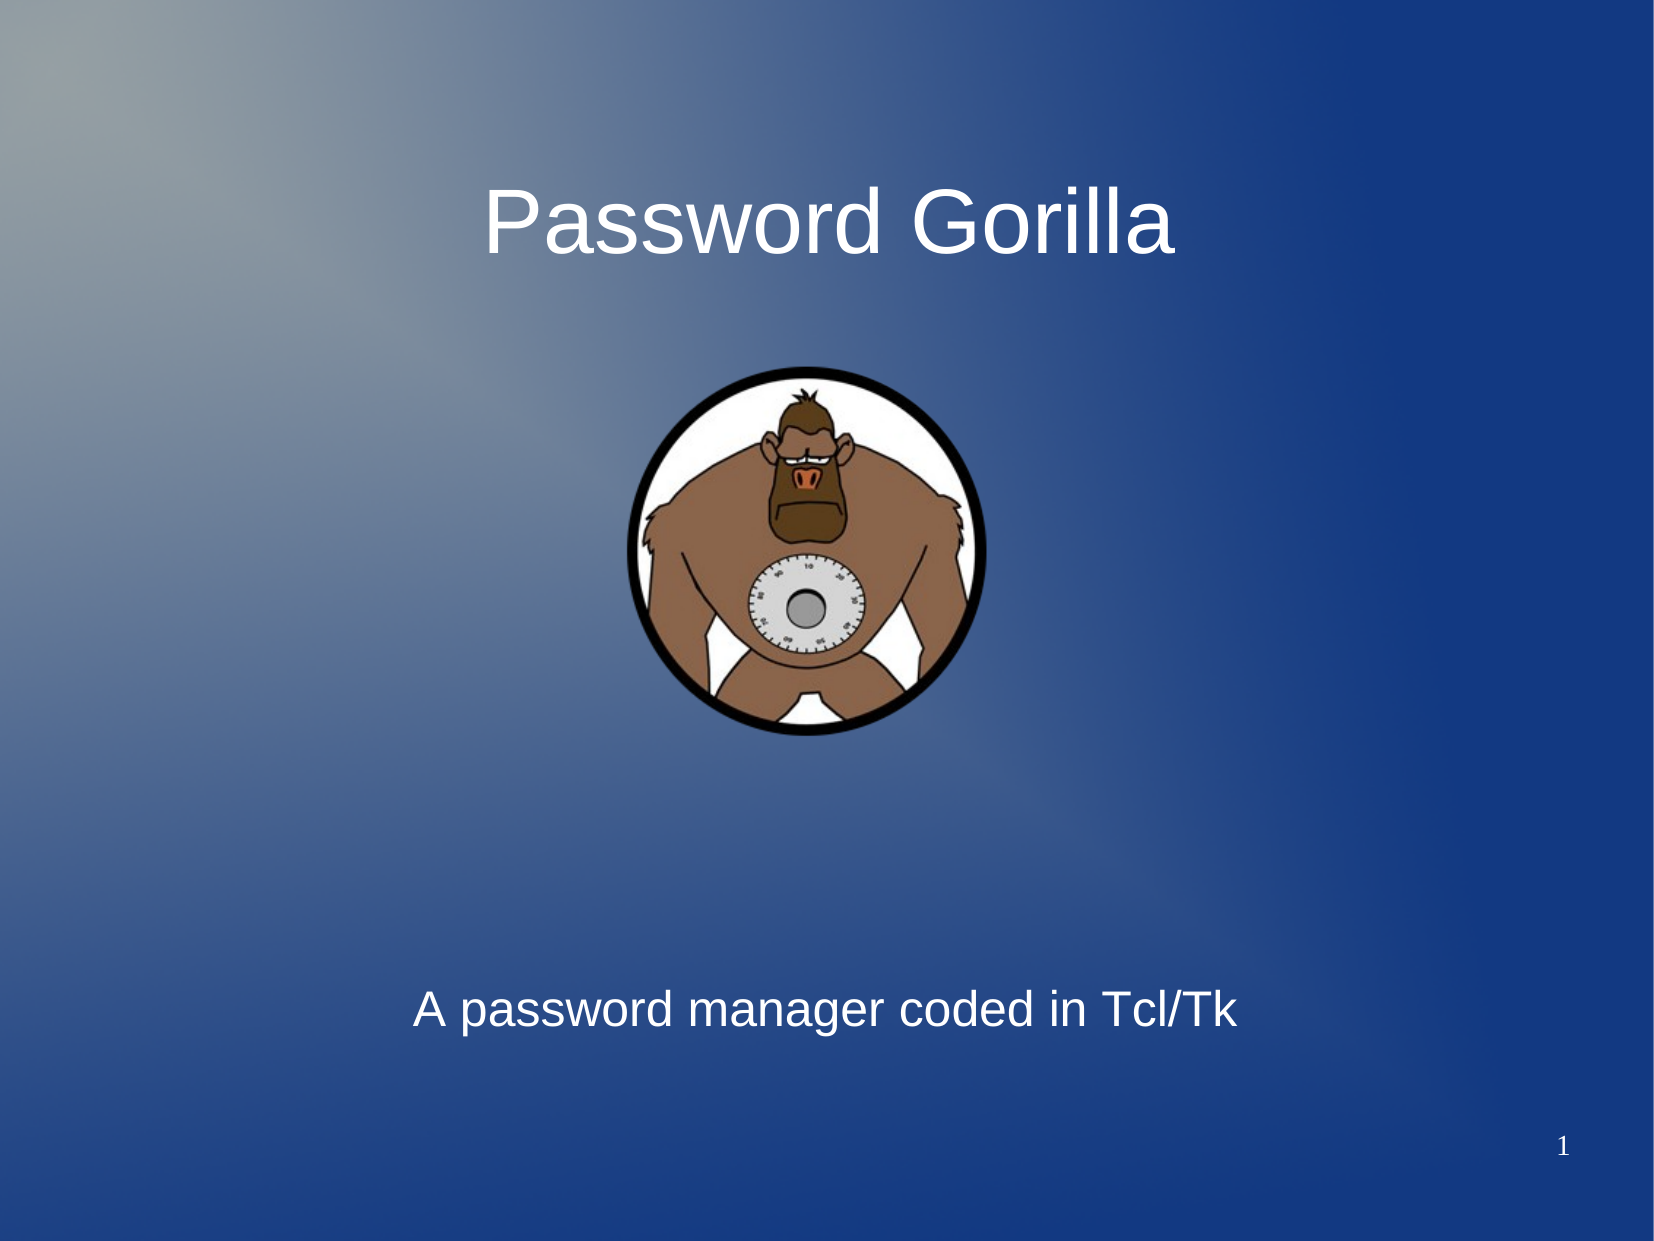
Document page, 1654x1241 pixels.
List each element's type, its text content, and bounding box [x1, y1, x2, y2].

subtitle A password manager coded in Tcl/Tk [134, 885, 1517, 1133]
title Password Gorilla [123, 118, 1536, 326]
picture [0, 0, 1654, 1241]
